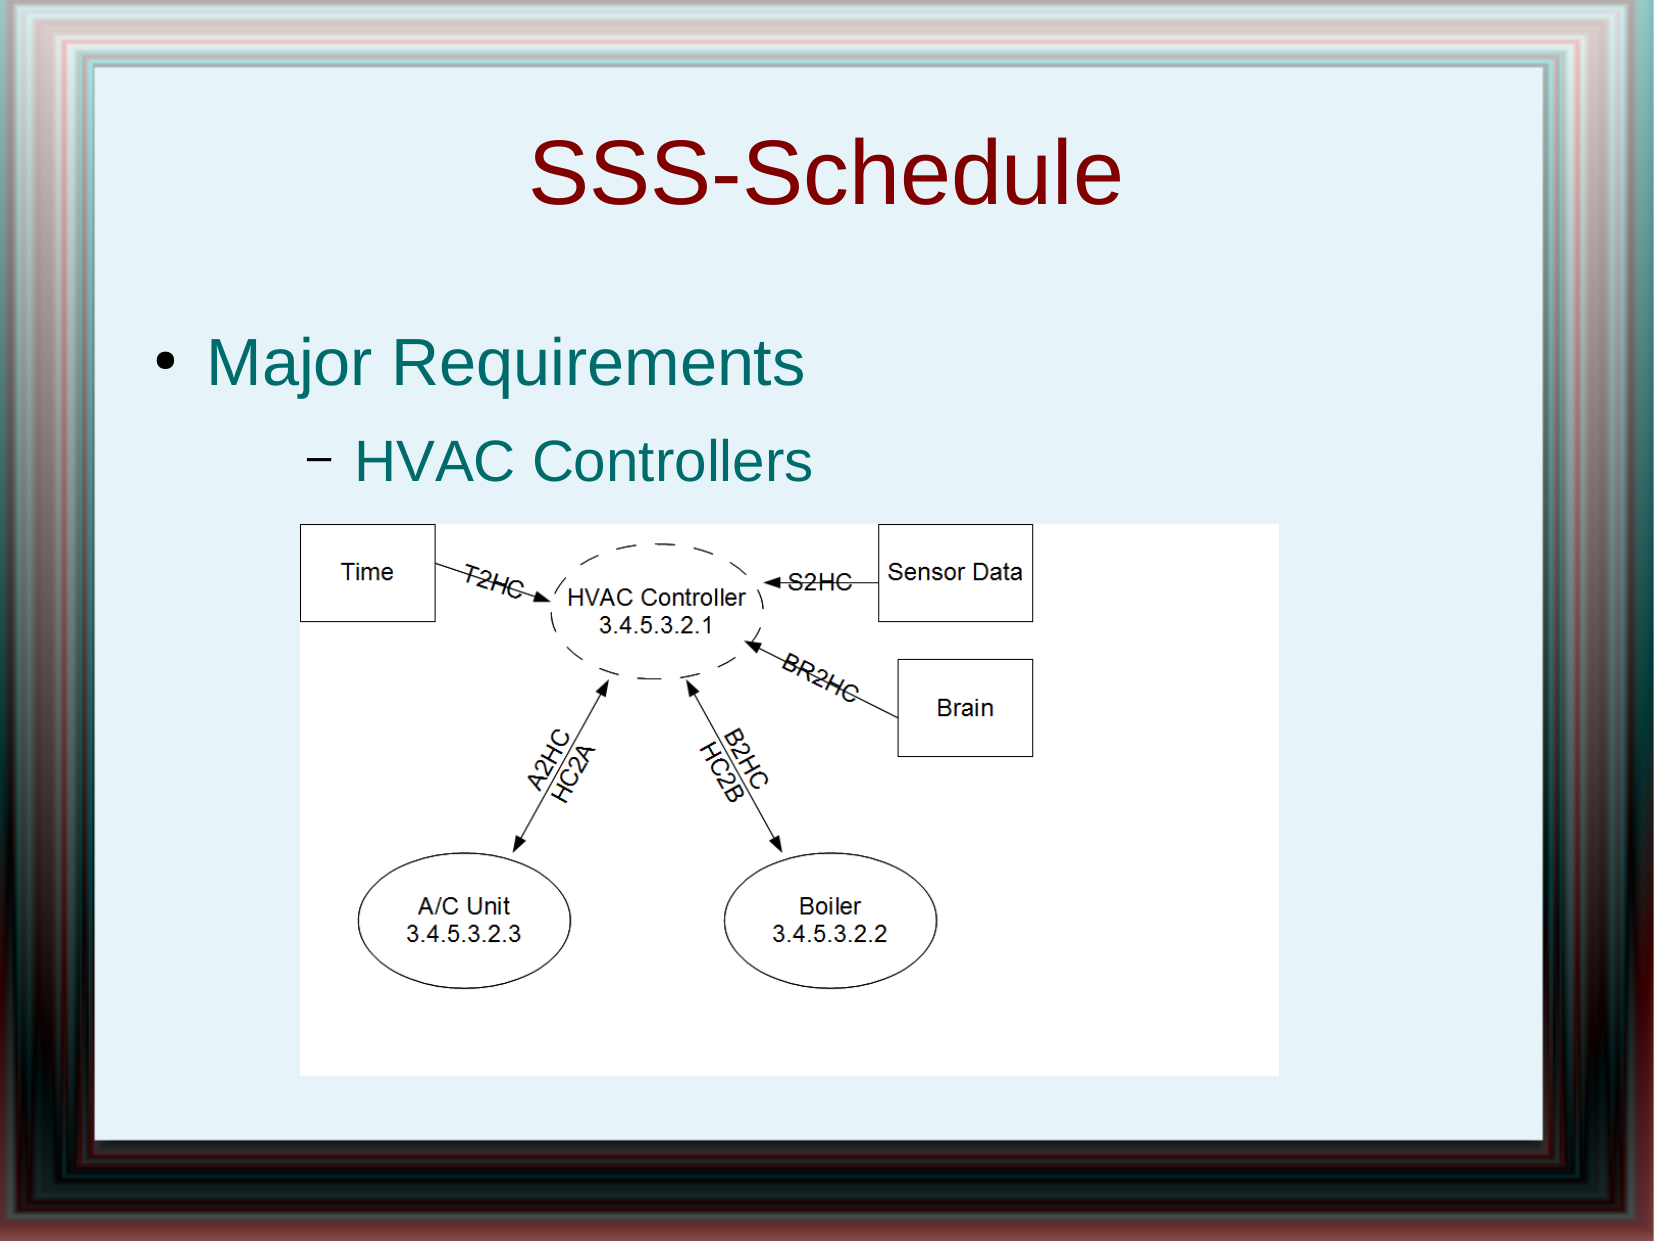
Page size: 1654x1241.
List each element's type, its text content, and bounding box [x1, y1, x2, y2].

title SSS-Schedule [118, 88, 1536, 257]
list Major Requirements HVAC Controllers [118, 324, 1506, 945]
picture [0, 0, 1654, 1241]
